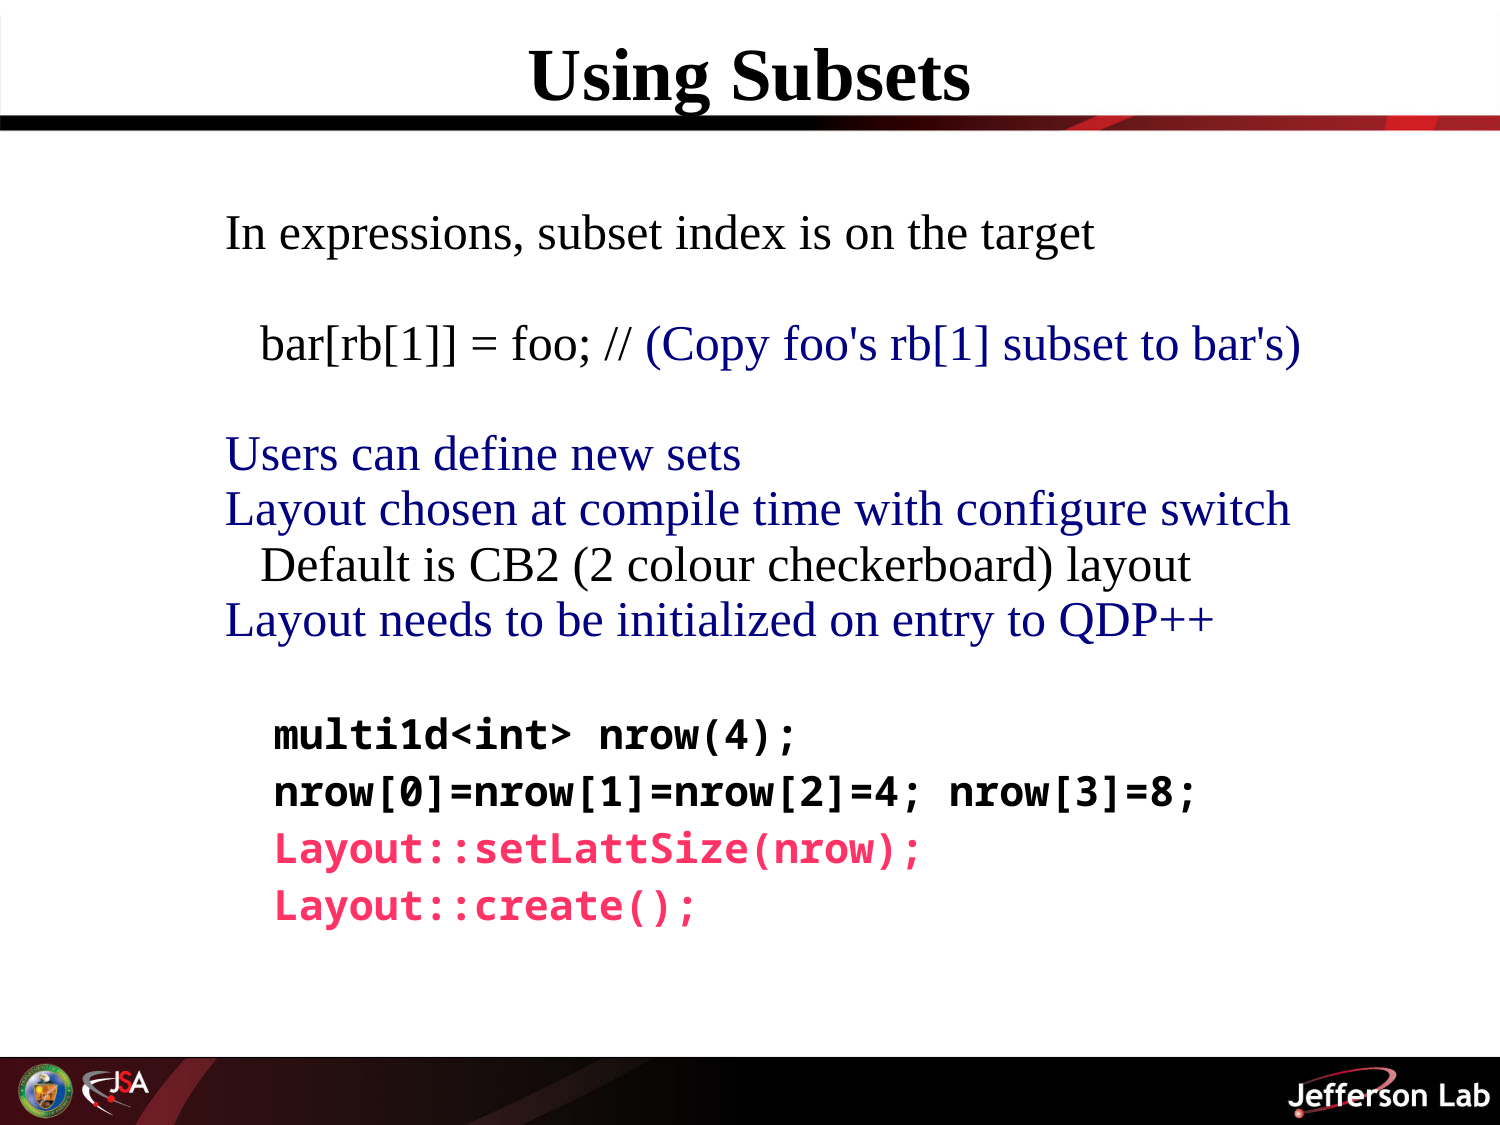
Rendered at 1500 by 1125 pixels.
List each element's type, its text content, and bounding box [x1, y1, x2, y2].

picture [0, 0, 1500, 1125]
text_box multi1d<int> nrow(4); nrow[0]=nrow[1]=nrow[2]=4; nrow[3]=8; Layout::setLattSize(nrow); Layout::create(); [258, 697, 1349, 948]
title Using Subsets [112, 0, 1388, 151]
text_box In expressions, subset index is on the target bar[rb[1]] = foo; // (Copy foo's rb[1] subset to bar's) Users can define new sets Layout chosen at compile time with configure switch Default is CB2 (2 colour checkerboard) layout Layout needs to be initialized on entry to QDP++ [174, 197, 1342, 655]
